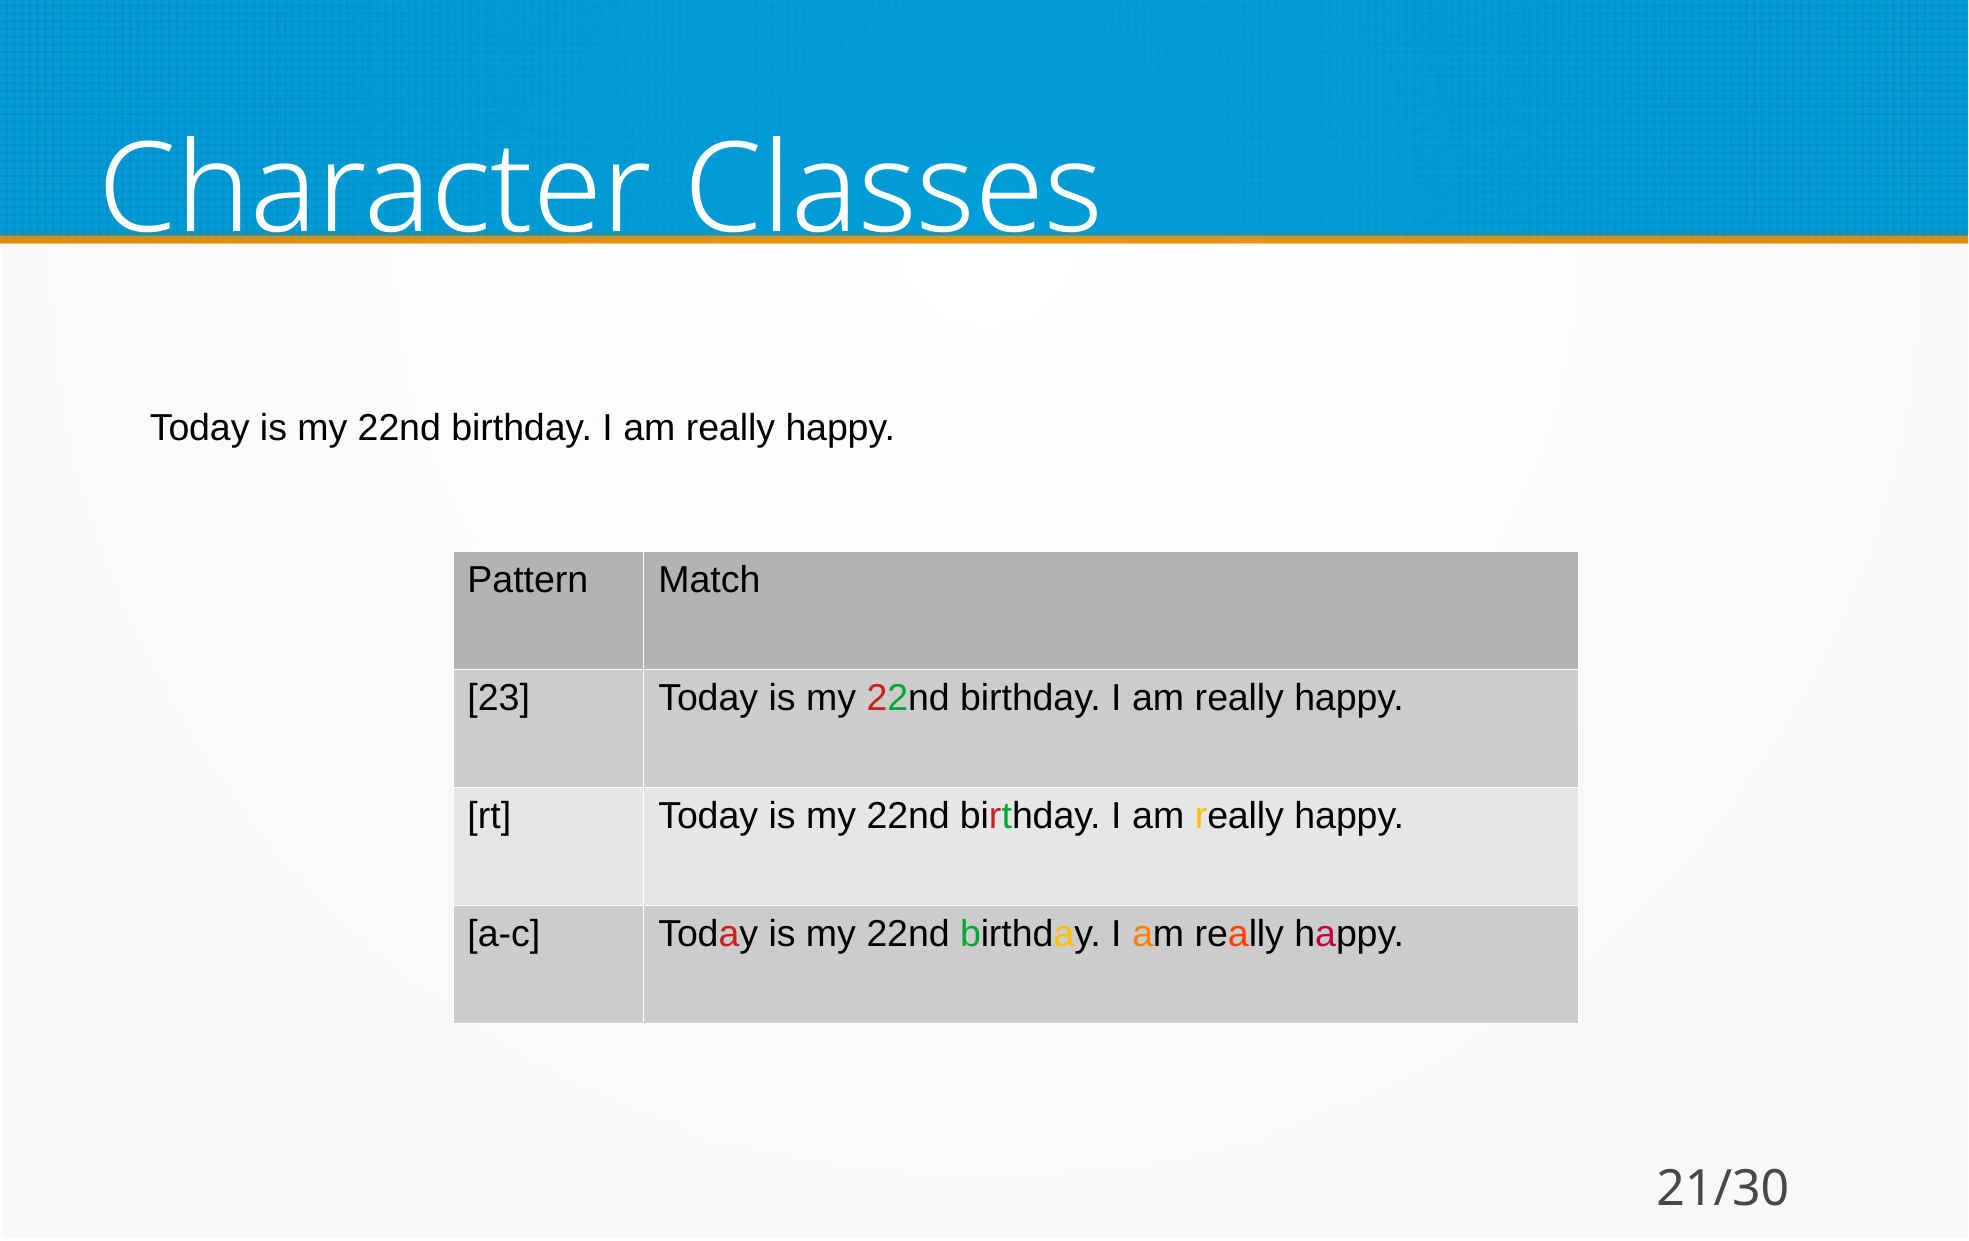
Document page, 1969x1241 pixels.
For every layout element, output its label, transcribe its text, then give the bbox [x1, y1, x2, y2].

text_box Today is my 22nd birthday. I am really happy. [135, 315, 961, 498]
table_cell Today is my 22nd birthday. I am really happy. [644, 788, 1578, 905]
picture [0, 233, 1969, 1241]
table_cell Today is my 22nd birthday. I am really happy. [644, 670, 1578, 787]
table_cell [rt] [454, 788, 643, 905]
title Character Classes [98, 49, 1870, 257]
table_cell [a-c] [454, 906, 643, 1023]
table_header Pattern [454, 552, 643, 669]
table_cell Today is my 22nd birthday. I am really happy. [644, 906, 1578, 1023]
table_header Match [644, 552, 1578, 669]
table_cell [23] [454, 670, 643, 787]
